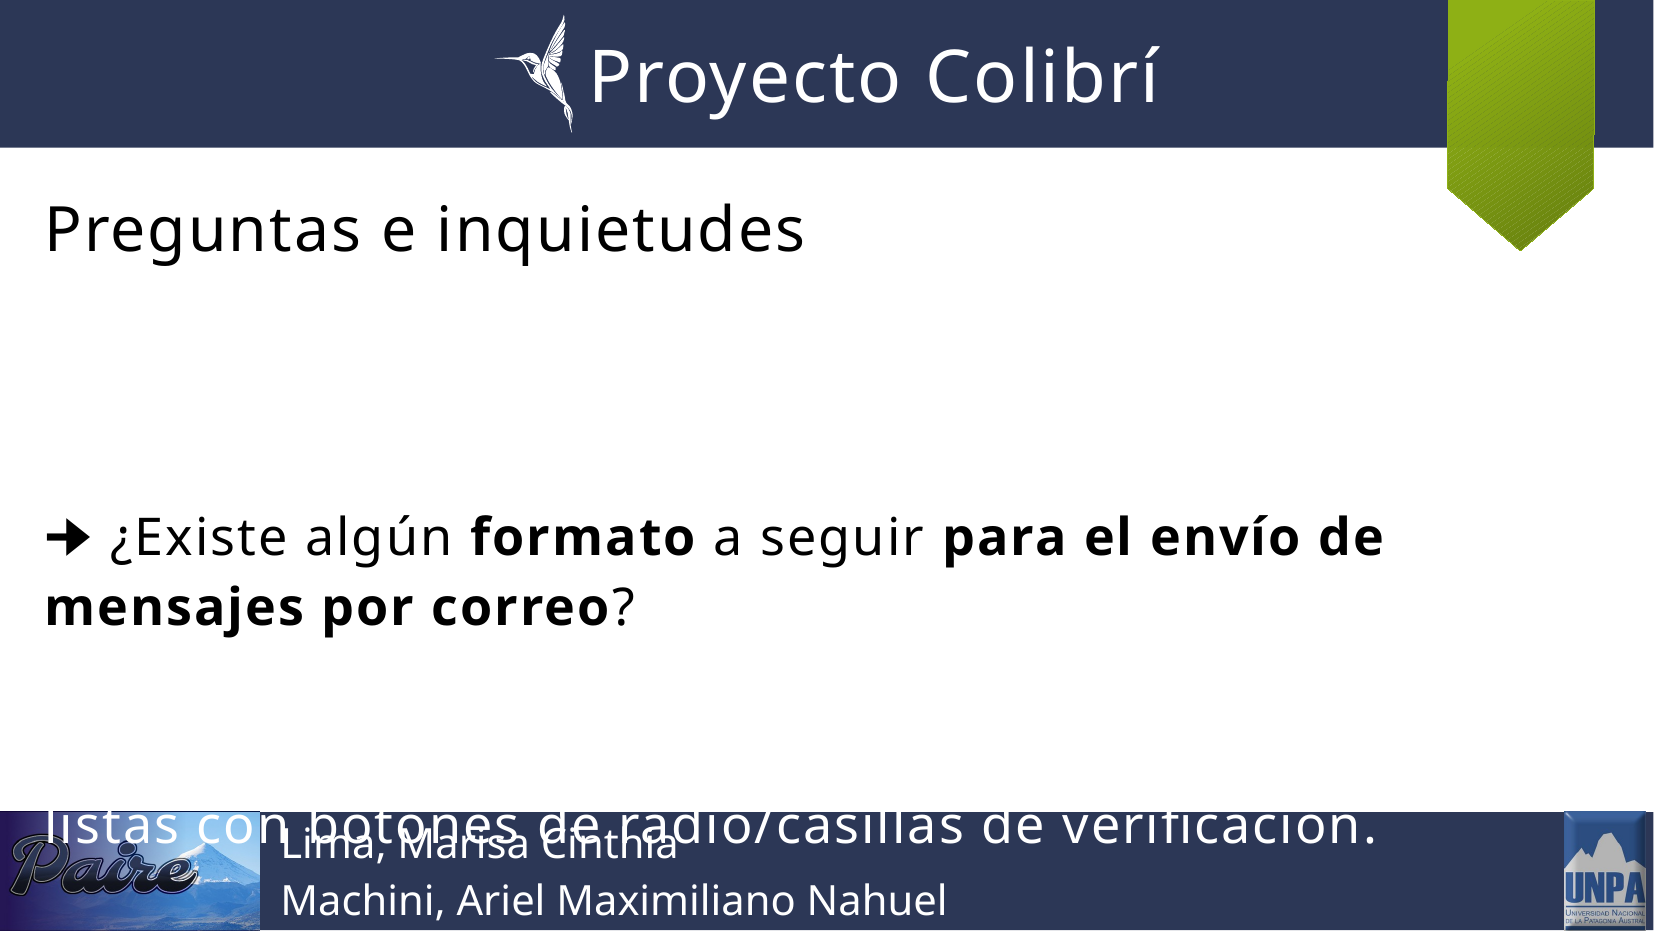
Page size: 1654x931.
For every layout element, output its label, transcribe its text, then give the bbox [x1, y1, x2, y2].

text_box Proyecto Colibrí [556, 20, 1192, 127]
text_box [260, 812, 265, 931]
text_box [1001, 812, 1564, 931]
picture [494, 14, 573, 133]
text_box [1646, 812, 1654, 931]
picture [1564, 811, 1646, 931]
text_box [0, 0, 1654, 177]
text_box Preguntas e inquietudes 🠊 Límite de creación de formularios y libertad de publicación: Reconsiderar. 🠊 Inclusión de CAPTCHAs para el envío de formularios. 🠊 ¿Existe algún formato a seguir para el envío de mensajes por correo? 🠊 Número máximo de opciones para los campos de tipo lista. De momento: 50 para listas desplegables y 20 para listas con botones de radio/casillas de verificación. [29, 177, 1625, 777]
picture [0, 811, 260, 931]
text_box Lima, Marisa Cinthia Machini, Ariel Maximiliano Nahuel [265, 812, 1001, 931]
